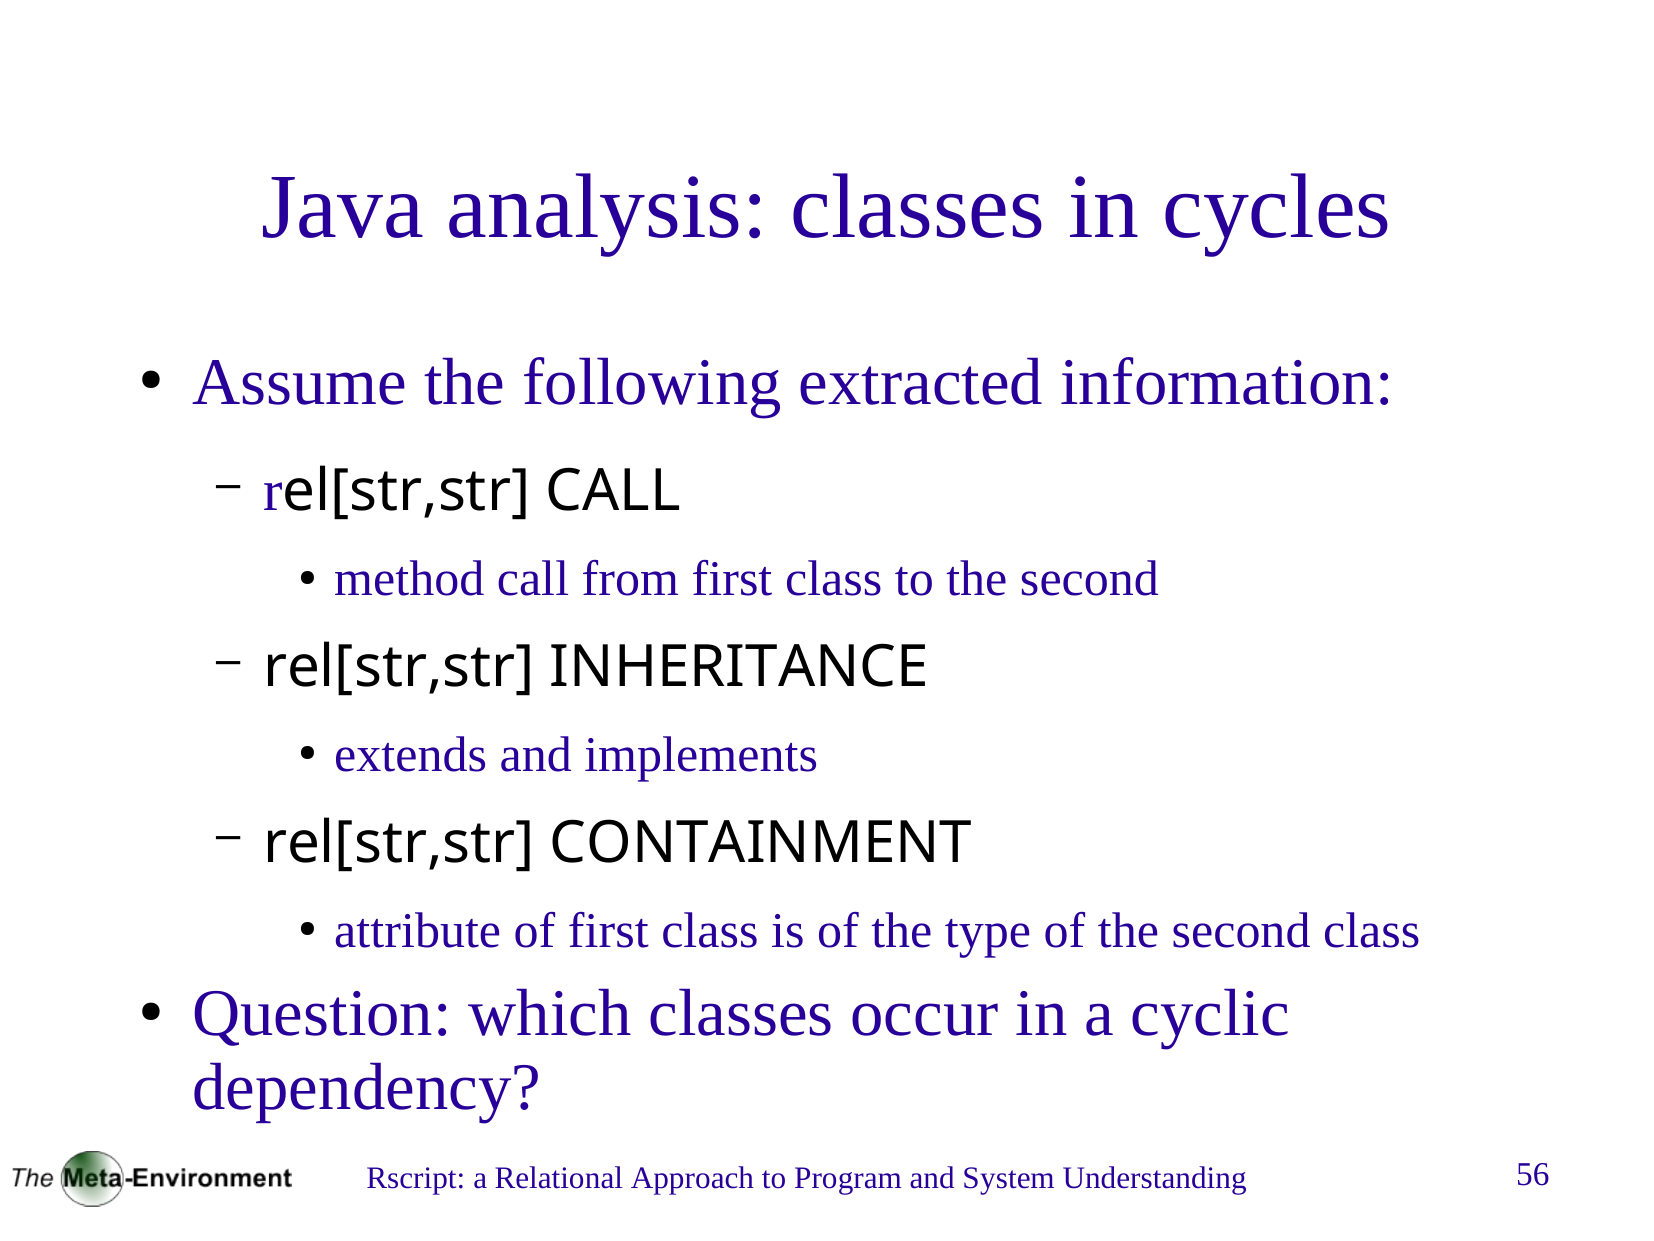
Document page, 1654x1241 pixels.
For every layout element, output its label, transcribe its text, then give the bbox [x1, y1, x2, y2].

list Assume the following extracted information: rel[str,str] CALL method call from first class to the second rel[str,str] INHERITANCE extends and implements rel[str,str] CONTAINMENT attribute of first class is of the type of the second class Question: which classes occur in a cyclic dependency? [121, 344, 1534, 1165]
title Java analysis: classes in cycles [121, 102, 1534, 311]
picture [12, 1151, 292, 1207]
